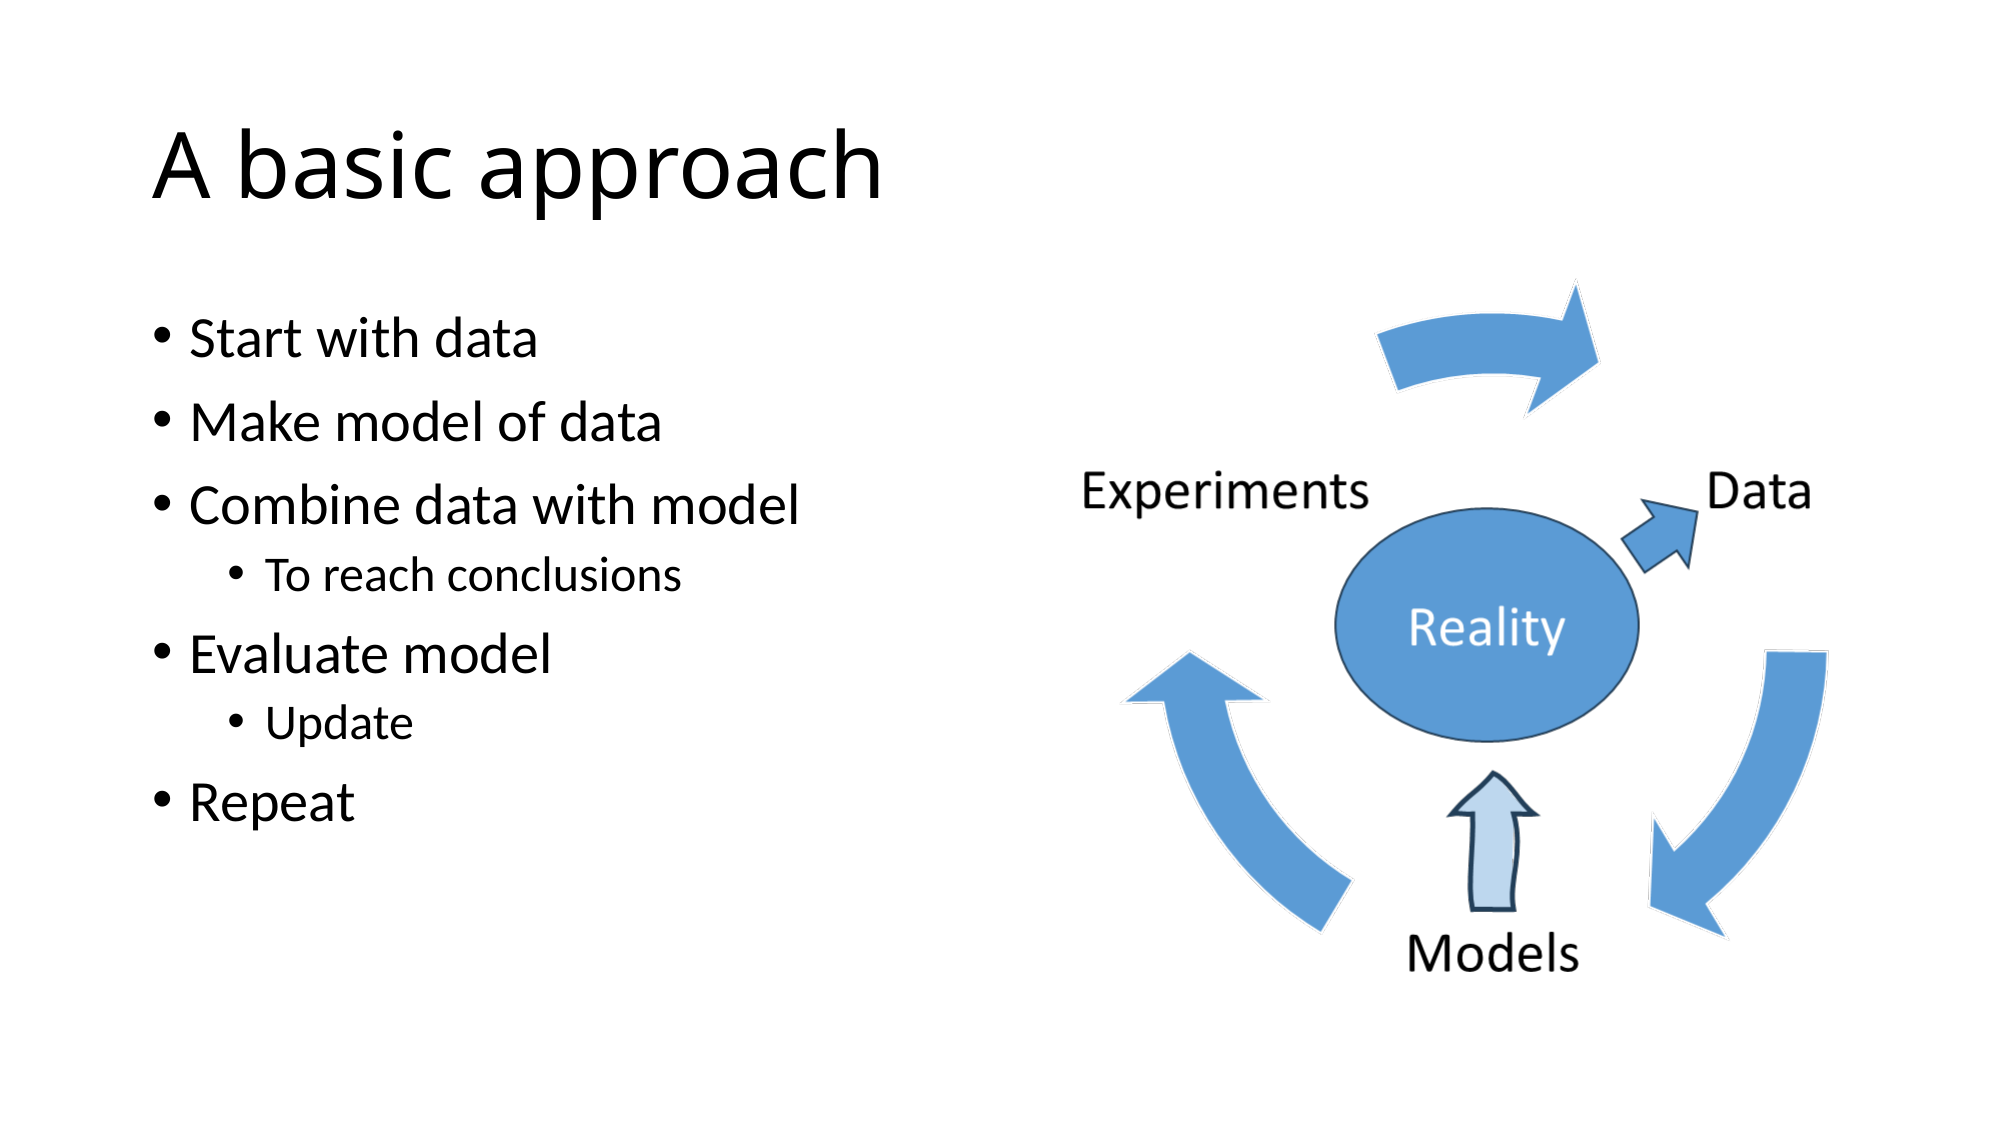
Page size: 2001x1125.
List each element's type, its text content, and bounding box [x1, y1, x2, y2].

picture [1046, 271, 1928, 1038]
list Start with data Make model of data Combine data with model To reach conclusions Evaluate model Update Repeat [137, 299, 1046, 1014]
title A basic approach [137, 59, 1863, 278]
